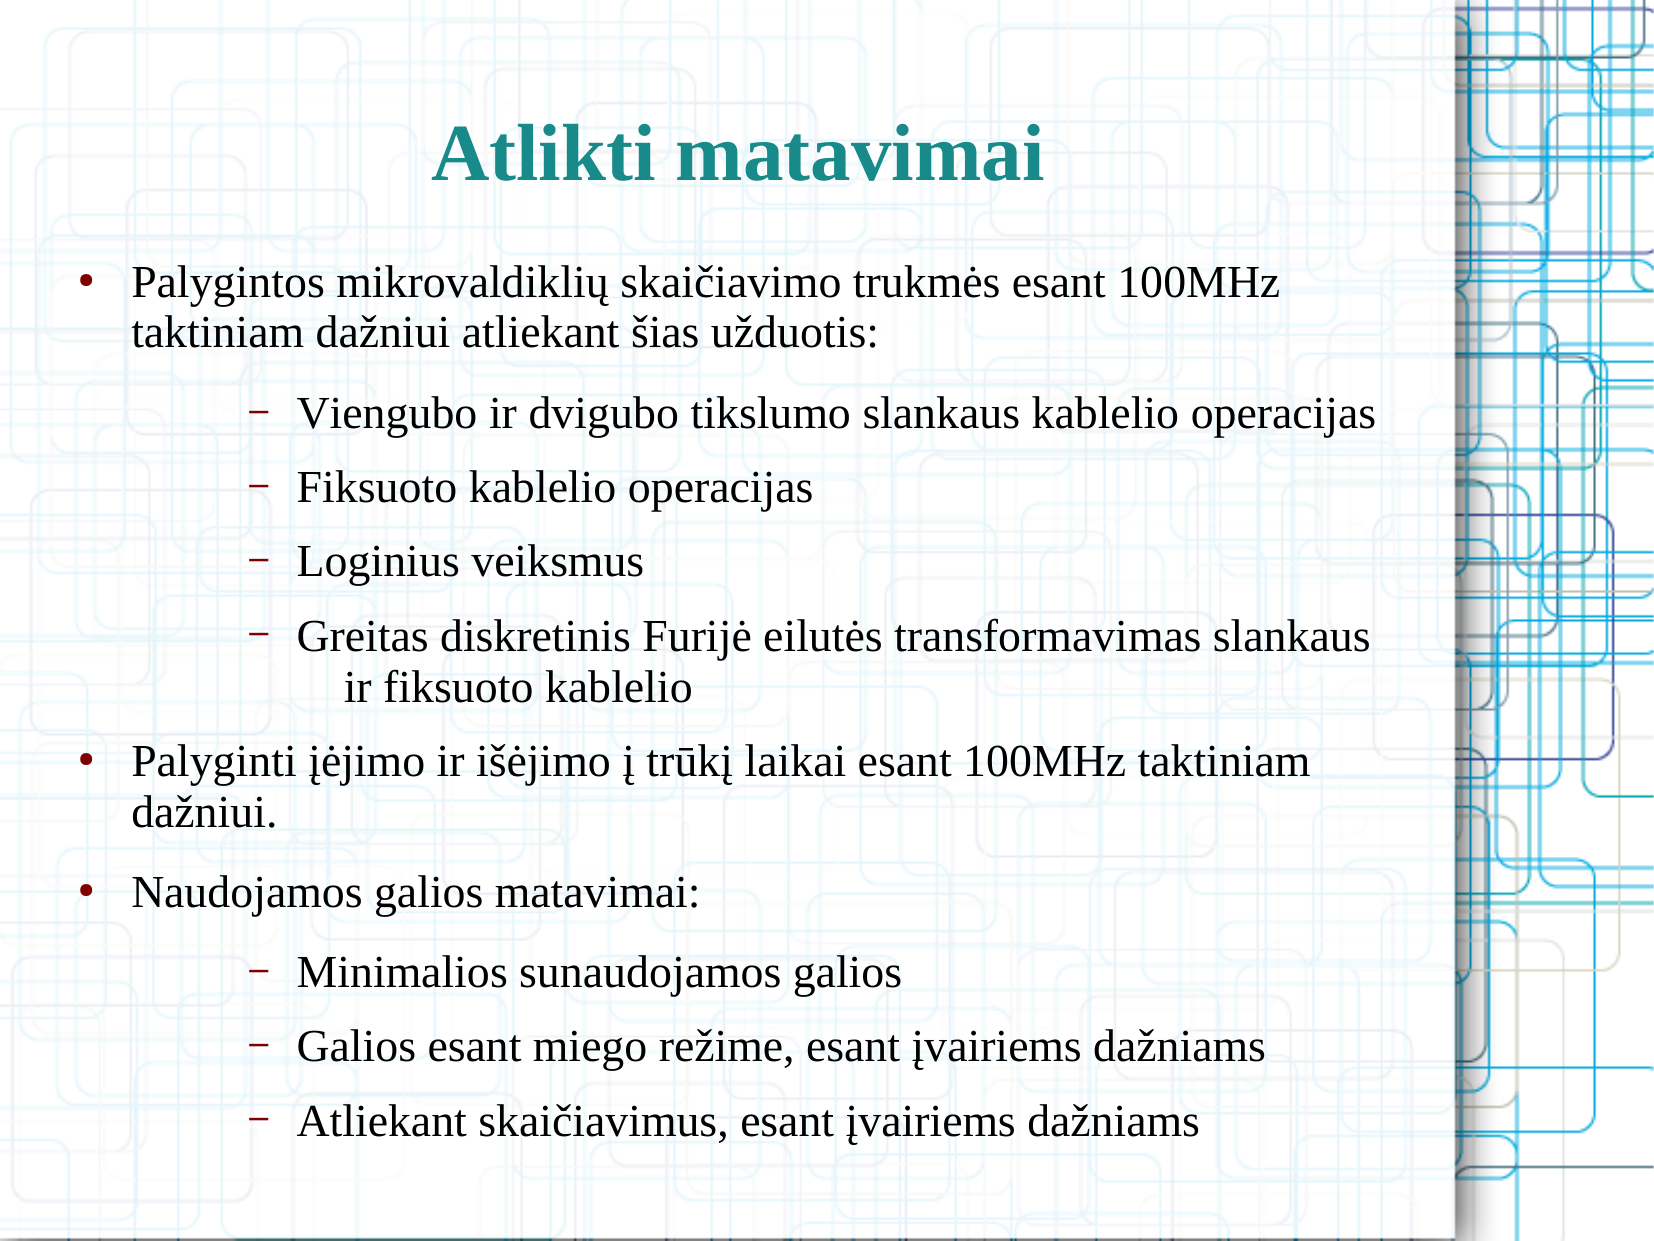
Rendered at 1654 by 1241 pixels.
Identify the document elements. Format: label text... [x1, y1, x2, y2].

list Palygintos mikrovaldiklių skaičiavimo trukmės esant 100MHz taktiniam dažniui atliekant šias užduotis: Viengubo ir dvigubo tikslumo slankaus kablelio operacijas Fiksuoto kablelio operacijas Loginius veiksmus Greitas diskretinis Furijė eilutės transformavimas slankaus ir fiksuoto kablelio Palyginti įėjimo ir išėjimo į trūkį laikai esant 100MHz taktiniam dažniui. Naudojamos galios matavimai: Minimalios sunaudojamos galios Galios esant miego režime, esant įvairiems dažniams Atliekant skaičiavimus, esant įvairiems dažniams [60, 256, 1396, 1217]
picture [0, 0, 1654, 1241]
title Atlikti matavimai [59, 49, 1418, 257]
